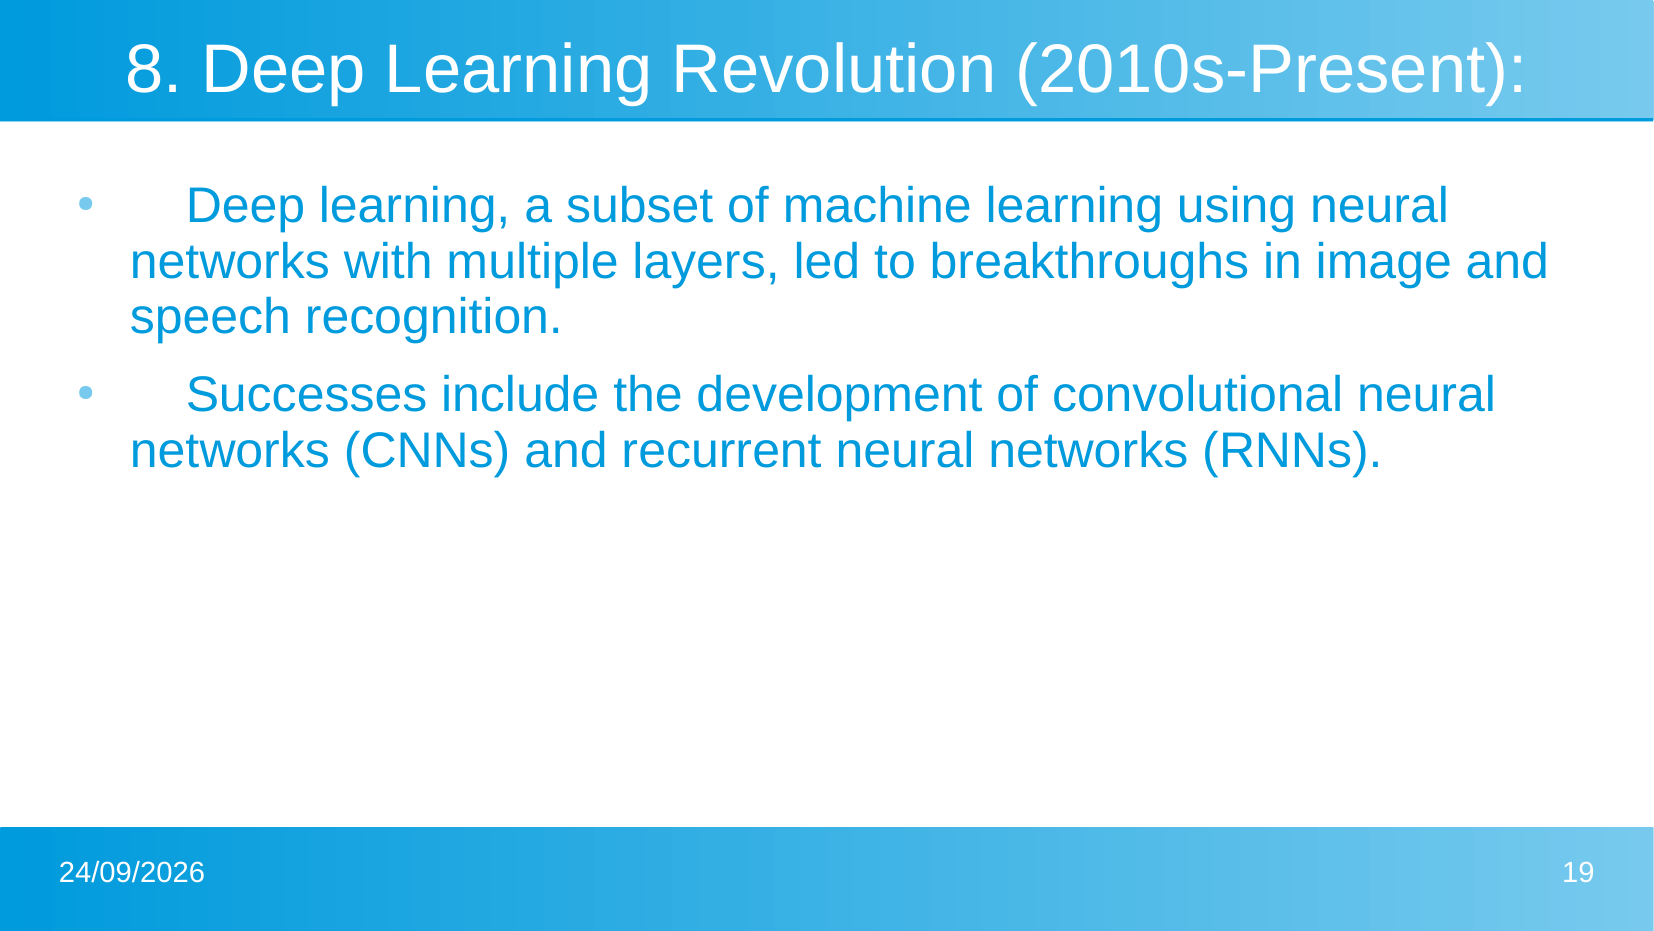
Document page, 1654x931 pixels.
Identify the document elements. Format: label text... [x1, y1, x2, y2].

title 8. Deep Learning Revolution (2010s-Present): [59, 29, 1595, 108]
list Deep learning, a subset of machine learning using neural networks with multiple layers, led to breakthroughs in image and speech recognition. Successes include the development of convolutional neural networks (CNNs) and recurrent neural networks (RNNs). [59, 177, 1595, 768]
